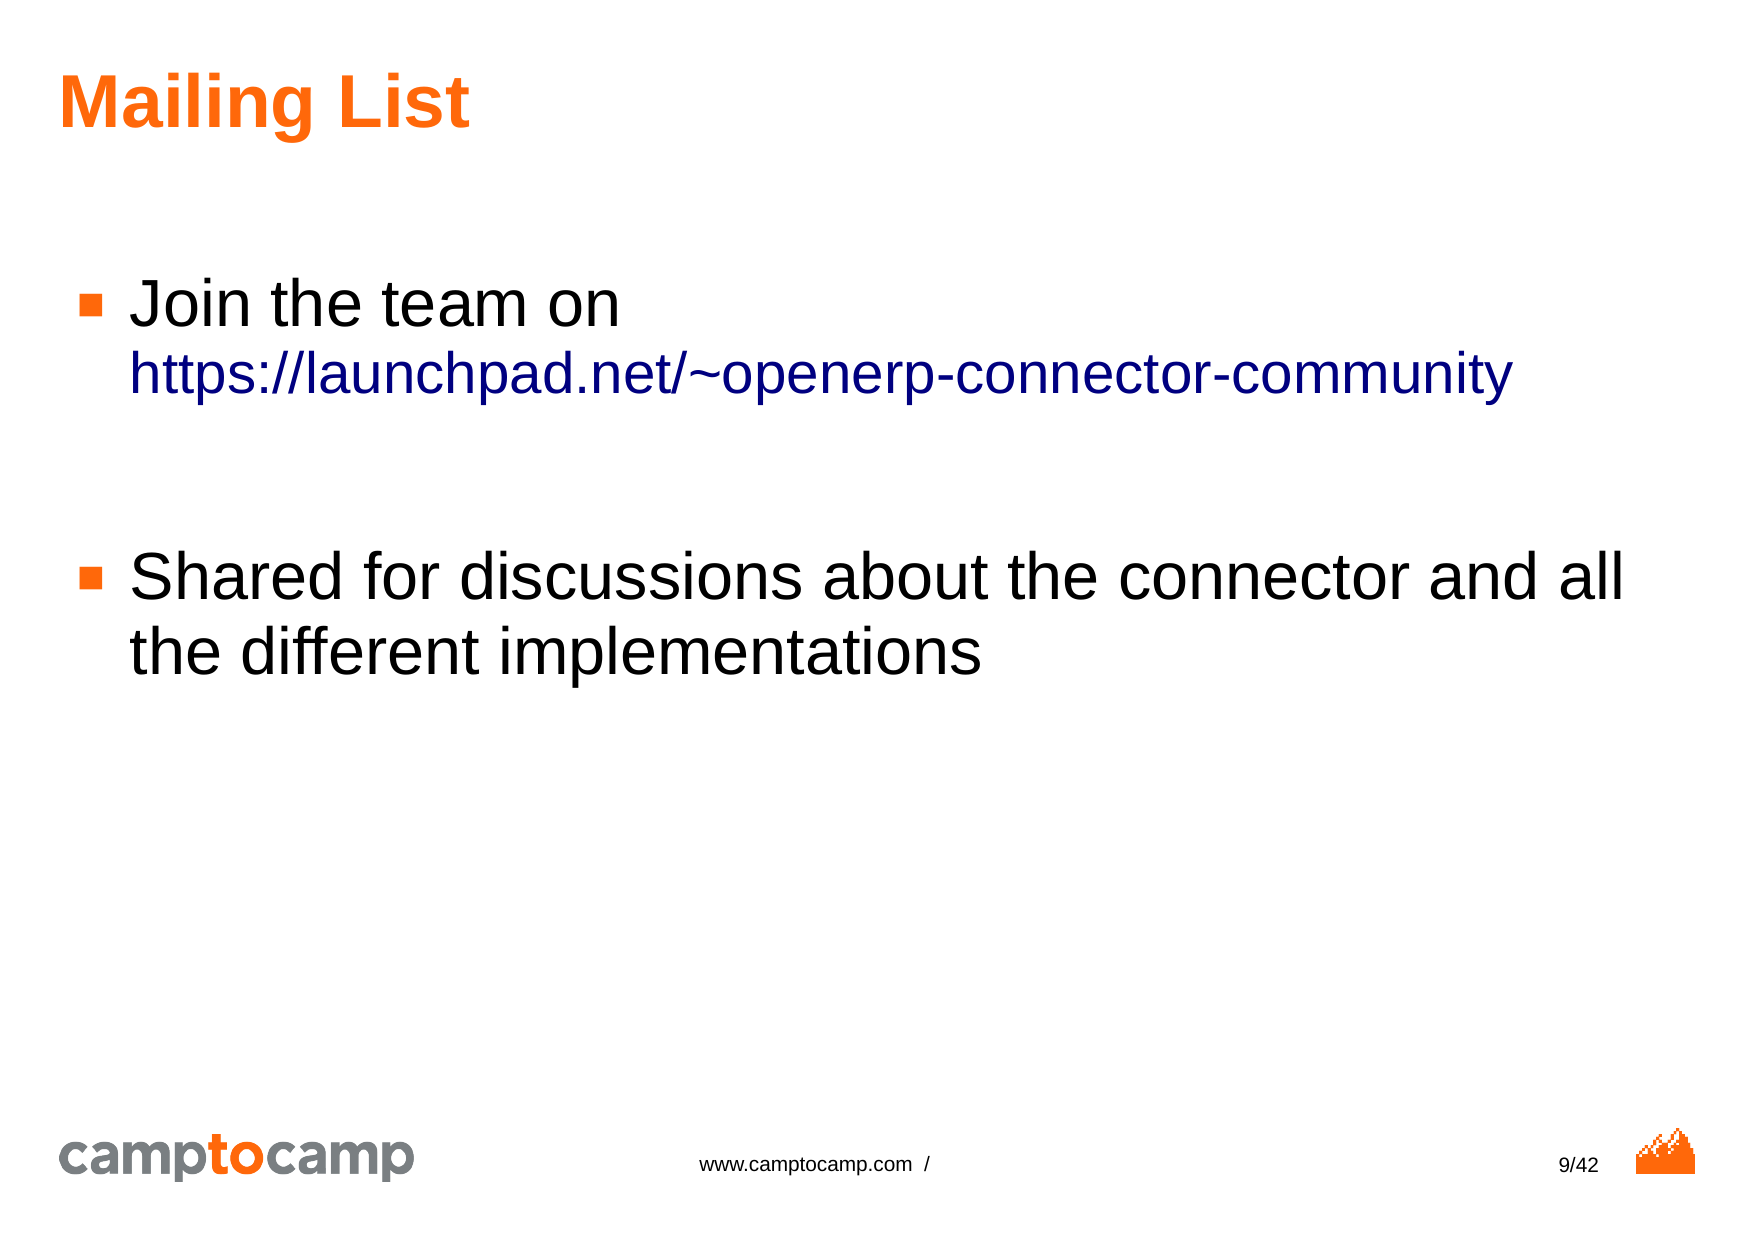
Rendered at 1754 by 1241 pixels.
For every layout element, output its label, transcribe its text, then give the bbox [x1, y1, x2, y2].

list Join the team on https://launchpad.net/~openerp-connector-community Shared for discussions about the connector and all the different implementations [59, 265, 1696, 917]
picture [59, 1134, 414, 1182]
picture [1636, 1128, 1695, 1174]
title Mailing List [59, 59, 1695, 247]
